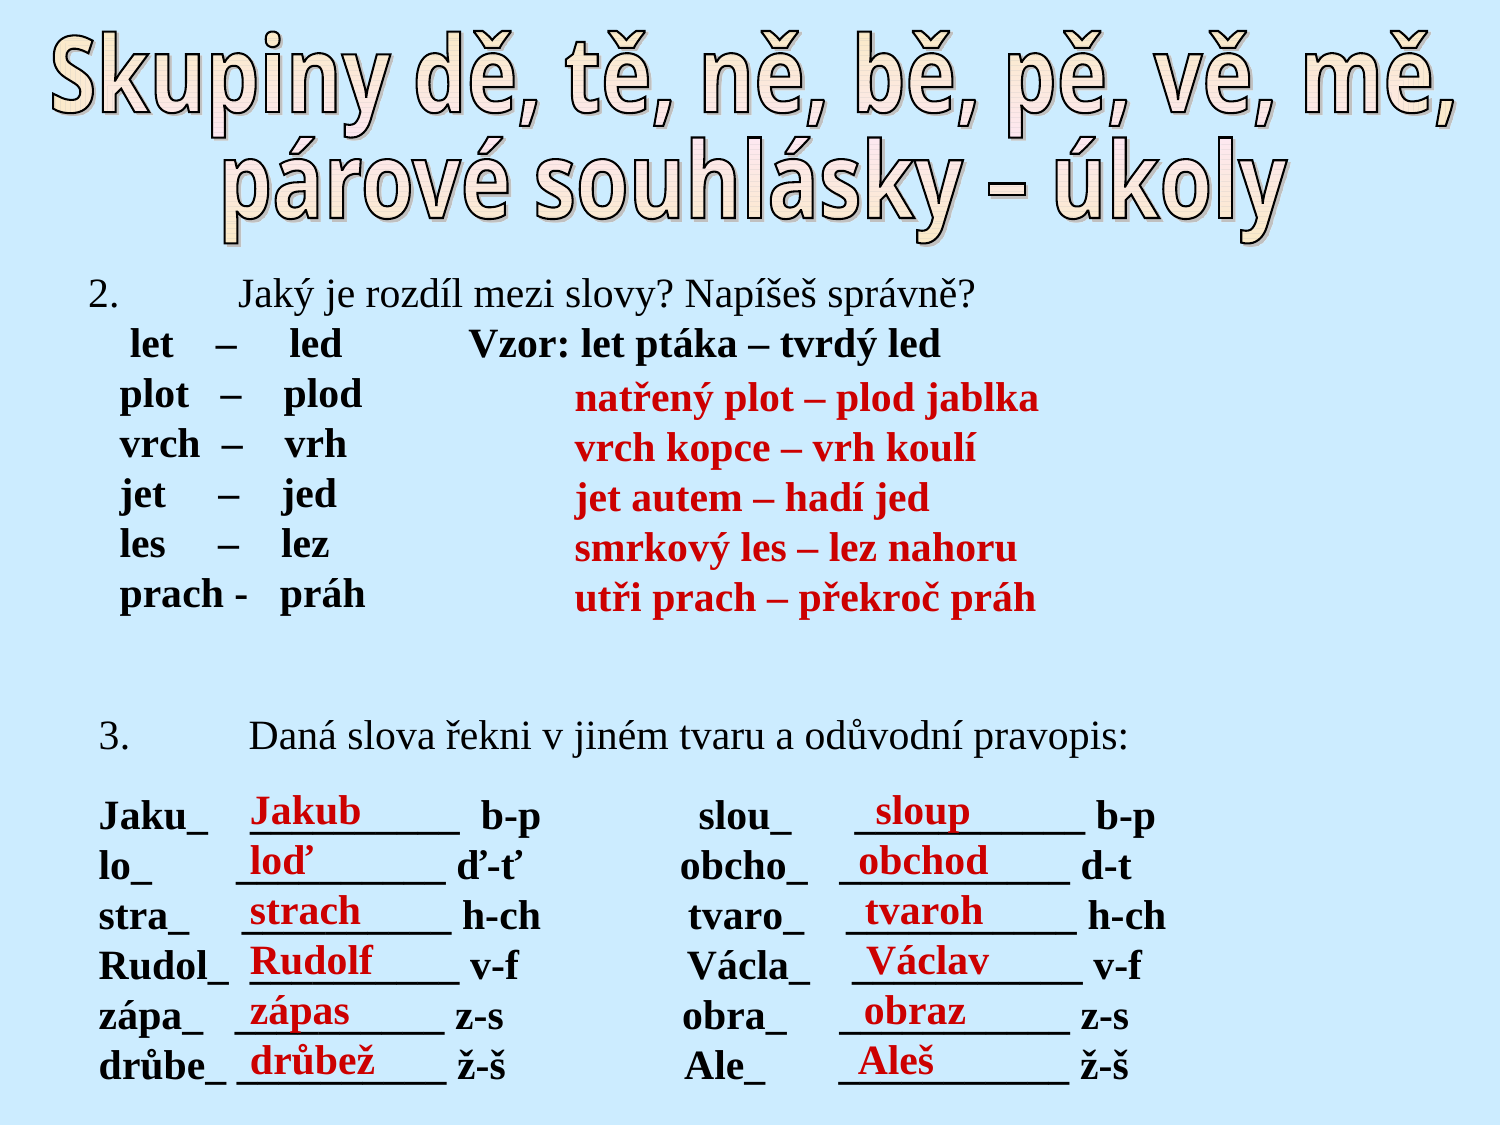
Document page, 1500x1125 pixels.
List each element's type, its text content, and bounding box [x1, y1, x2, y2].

text_box Skupiny dě, tě, ně, bě, pě, vě, mě, párové souhlásky – úkoly [224, 159, 269, 244]
text_box Skupiny dě, tě, ně, bě, pě, vě, mě, párové souhlásky – úkoly [416, 31, 461, 114]
text_box Skupiny dě, tě, ně, bě, pě, vě, mě, párové souhlásky – úkoly [102, 31, 150, 113]
text_box Skupiny dě, tě, ně, bě, pě, vě, mě, párové souhlásky – úkoly [822, 159, 859, 220]
text_box Skupiny dě, tě, ně, bě, pě, vě, mě, párové souhlásky – úkoly [704, 53, 748, 113]
text_box Skupiny dě, tě, ně, bě, pě, vě, mě, párové souhlásky – úkoly [579, 159, 625, 220]
text_box Skupiny dě, tě, ně, bě, pě, vě, mě, párové souhlásky – úkoly [155, 54, 199, 114]
text_box 3. Daná slova řekni v jiném tvaru a odůvodní pravopis: Jaku_ __________ b-p slou_ ___________ b-p lo_ __________ ď-ť obcho_ ___________ d-t stra_ __________ h-ch tvaro_ ___________ h-ch Rudol_ __________ v-f Václa_ ___________ v-f zápa_ __________ z-s obra_ ___________ z-s drůbe_ __________ ž-š Ale_ ___________ ž-š [83, 699, 1183, 1125]
text_box Skupiny dě, tě, ně, bě, pě, vě, mě, párové souhlásky – úkoly [758, 53, 802, 114]
text_box Skupiny dě, tě, ně, bě, pě, vě, mě, párové souhlásky – úkoly [212, 53, 256, 138]
text_box Skupiny dě, tě, ně, bě, pě, vě, mě, párové souhlásky – úkoly [1306, 53, 1377, 113]
text_box Skupiny dě, tě, ně, bě, pě, vě, mě, párové souhlásky – úkoly [275, 158, 318, 220]
text_box Skupiny dě, tě, ně, bě, pě, vě, mě, párové souhlásky – úkoly [1113, 137, 1160, 218]
text_box Skupiny dě, tě, ně, bě, pě, vě, mě, párové souhlásky – úkoly [53, 35, 93, 114]
text_box Skupiny dě, tě, ně, bě, pě, vě, mě, párové souhlásky – úkoly [770, 158, 813, 220]
text_box Skupiny dě, tě, ně, bě, pě, vě, mě, párové souhlásky – úkoly [464, 159, 508, 220]
text_box Skupiny dě, tě, ně, bě, pě, vě, mě, párové souhlásky – úkoly [537, 159, 573, 220]
text_box Skupiny dě, tě, ně, bě, pě, vě, mě, párové souhlásky – úkoly [412, 160, 461, 218]
text_box Skupiny dě, tě, ně, bě, pě, vě, mě, párové souhlásky – úkoly [1387, 53, 1431, 114]
text_box Skupiny dě, tě, ně, bě, pě, vě, mě, párové souhlásky – úkoly [341, 54, 391, 138]
text_box Skupiny dě, tě, ně, bě, pě, vě, mě, párové souhlásky – úkoly [604, 53, 648, 114]
text_box 2. Jaký je rozdíl mezi slovy? Napíšeš správně? let – led Vzor: let ptáka – tvrdý led plot – plod vrch – vrh jet – jed les – lez prach - práh [73, 258, 992, 624]
text_box Skupiny dě, tě, ně, bě, pě, vě, mě, párové souhlásky – úkoly [330, 159, 361, 218]
text_box Skupiny dě, tě, ně, bě, pě, vě, mě, párové souhlásky – úkoly [858, 31, 902, 114]
text_box Skupiny dě, tě, ně, bě, pě, vě, mě, párové souhlásky – úkoly [1153, 54, 1203, 113]
text_box Skupiny dě, tě, ně, bě, pě, vě, mě, párové souhlásky – úkoly [1238, 160, 1287, 244]
text_box Skupiny dě, tě, ně, bě, pě, vě, mě, párové souhlásky – úkoly [565, 41, 599, 114]
text_box natřený plot – plod jablka vrch kopce – vrh koulí jet autem – hadí jed smrkový les – lez nahoru utři prach – překroč práh [559, 361, 1055, 628]
text_box Skupiny dě, tě, ně, bě, pě, vě, mě, párové souhlásky – úkoly [364, 159, 410, 220]
text_box Skupiny dě, tě, ně, bě, pě, vě, mě, párové souhlásky – úkoly [1206, 53, 1250, 114]
text_box Jakub sloup loď obchod strach tvaroh Rudolf Václav zápas obraz drůbež Aleš [235, 774, 1005, 1091]
text_box Skupiny dě, tě, ně, bě, pě, vě, mě, párové souhlásky – úkoly [691, 137, 735, 218]
text_box Skupiny dě, tě, ně, bě, pě, vě, mě, párové souhlásky – úkoly [1009, 53, 1053, 138]
text_box Skupiny dě, tě, ně, bě, pě, vě, mě, párové souhlásky – úkoly [1056, 160, 1100, 220]
text_box Skupiny dě, tě, ně, bě, pě, vě, mě, párové souhlásky – úkoly [868, 137, 964, 244]
text_box Skupiny dě, tě, ně, bě, pě, vě, mě, párové souhlásky – úkoly [909, 53, 953, 114]
text_box Skupiny dě, tě, ně, bě, pě, vě, mě, párové souhlásky – úkoly [635, 160, 679, 220]
text_box Skupiny dě, tě, ně, bě, pě, vě, mě, párové souhlásky – úkoly [470, 53, 514, 114]
text_box Skupiny dě, tě, ně, bě, pě, vě, mě, párové souhlásky – úkoly [1163, 159, 1209, 220]
text_box Skupiny dě, tě, ně, bě, pě, vě, mě, párové souhlásky – úkoly [292, 53, 336, 113]
text_box Skupiny dě, tě, ně, bě, pě, vě, mě, párové souhlásky – úkoly [1060, 53, 1104, 114]
